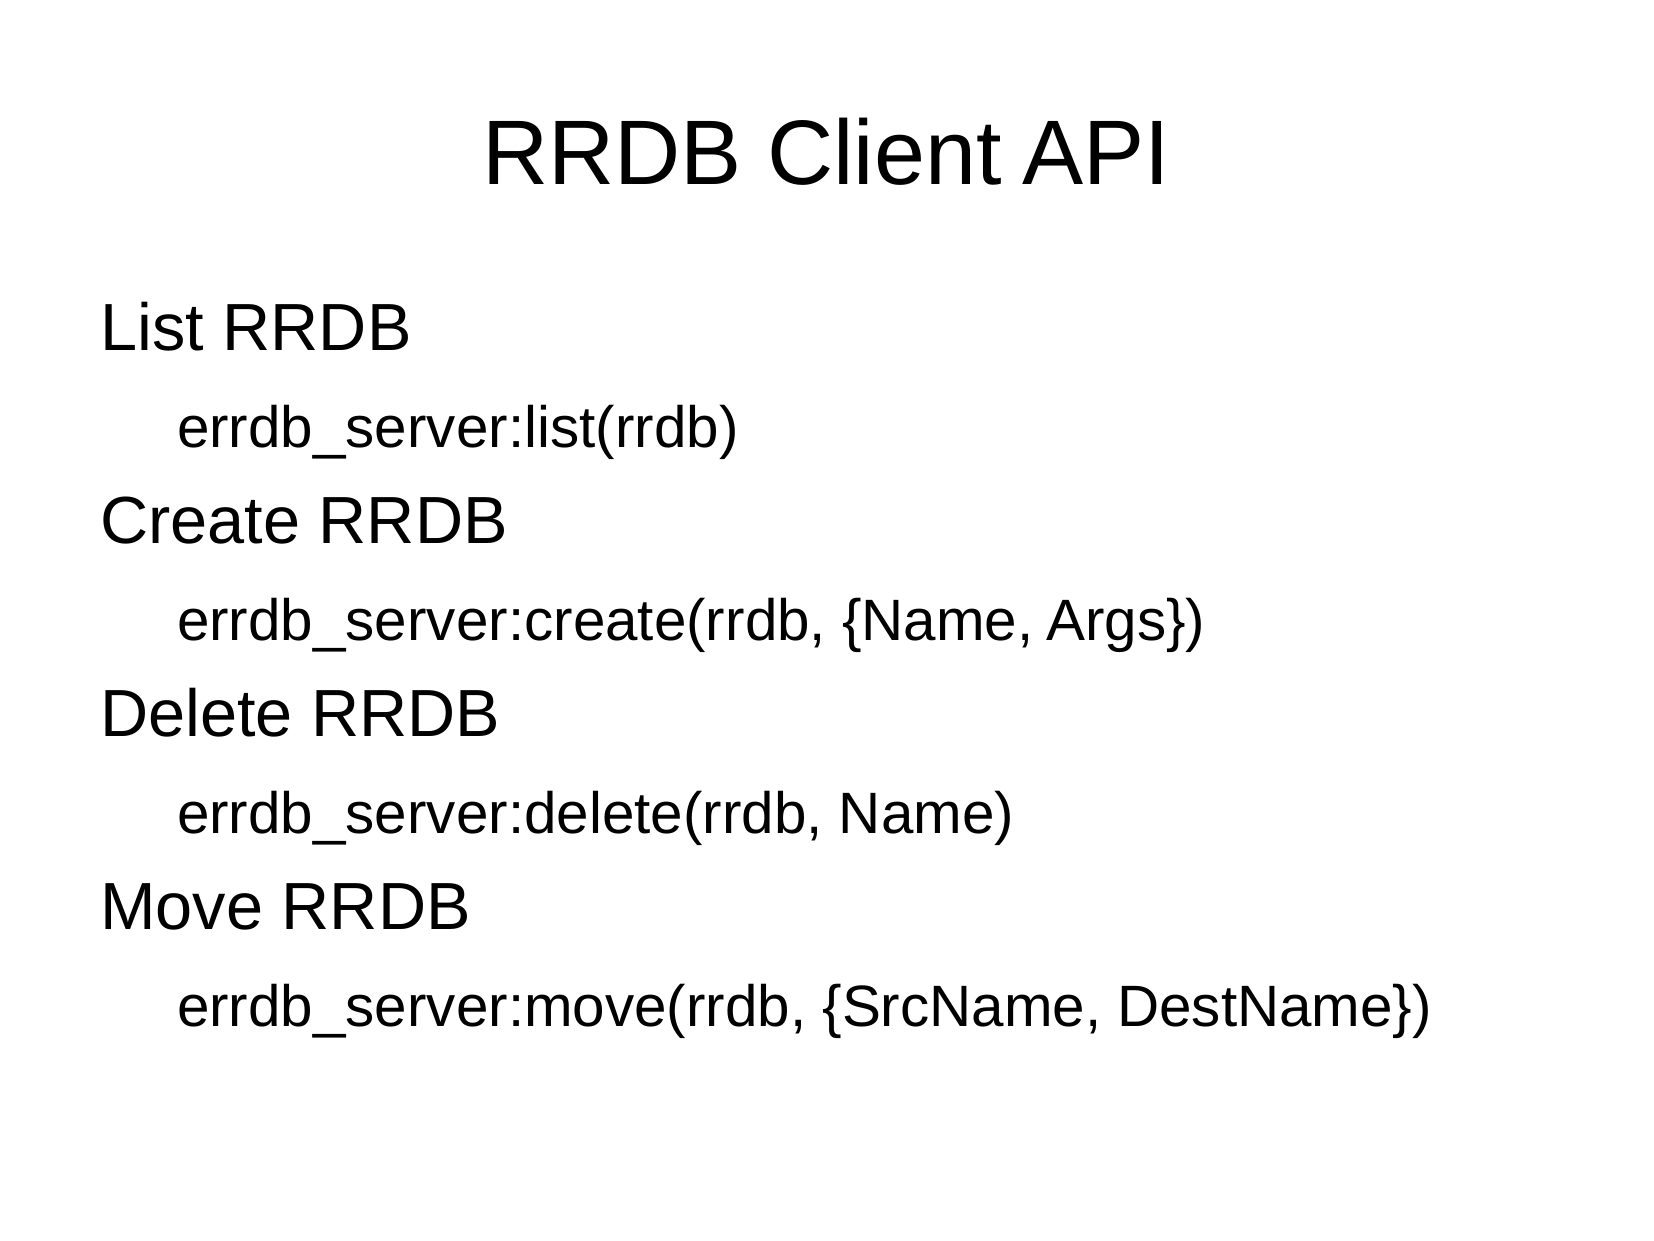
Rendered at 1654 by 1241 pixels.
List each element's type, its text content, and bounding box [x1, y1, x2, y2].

title RRDB Client API [82, 49, 1571, 257]
list List RRDB errdb_server:list(rrdb) Create RRDB errdb_server:create(rrdb, {Name, Args}) Delete RRDB errdb_server:delete(rrdb, Name) Move RRDB errdb_server:move(rrdb, {SrcName, DestName}) [82, 290, 1571, 1102]
